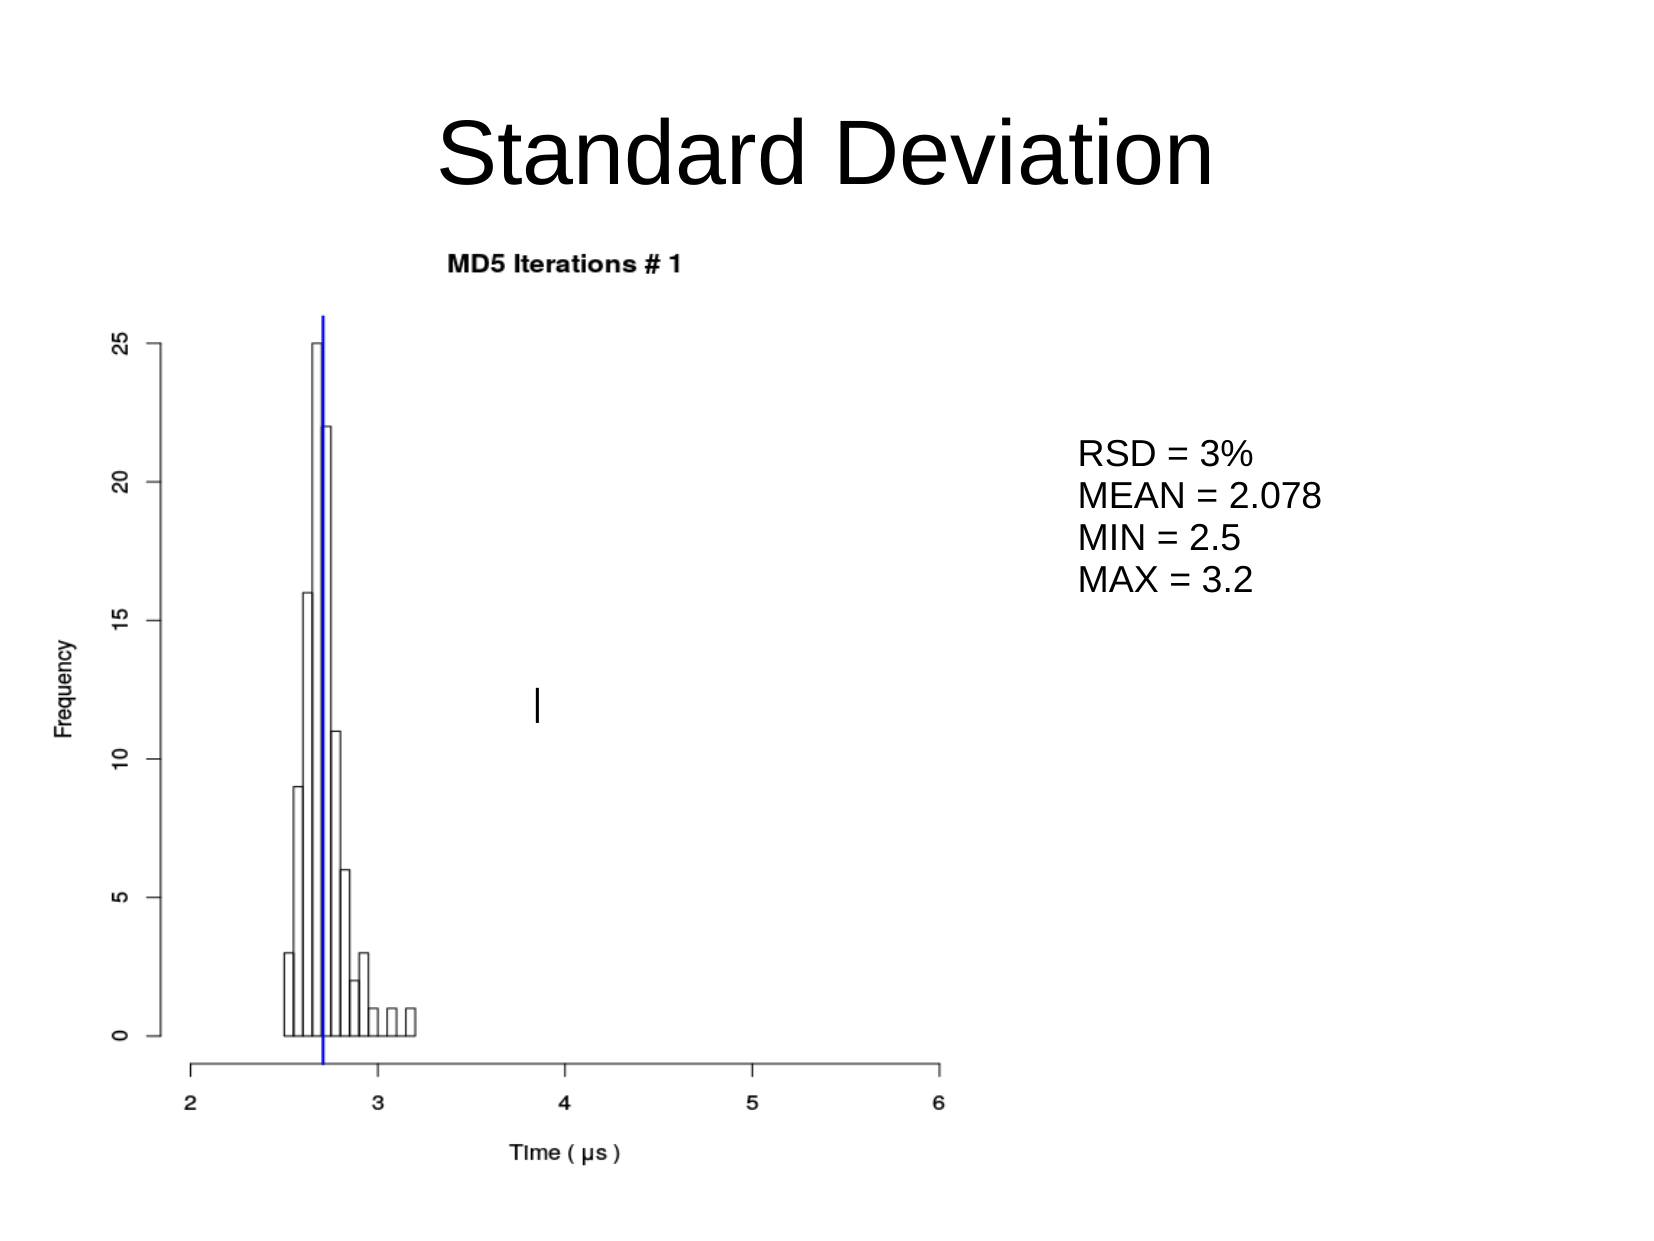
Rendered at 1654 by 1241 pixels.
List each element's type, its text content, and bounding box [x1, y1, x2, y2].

picture [47, 212, 1028, 1193]
title Standard Deviation [82, 49, 1571, 257]
text_box RSD = 3% MEAN = 2.078 MIN = 2.5 MAX = 3.2 [1062, 425, 1548, 608]
